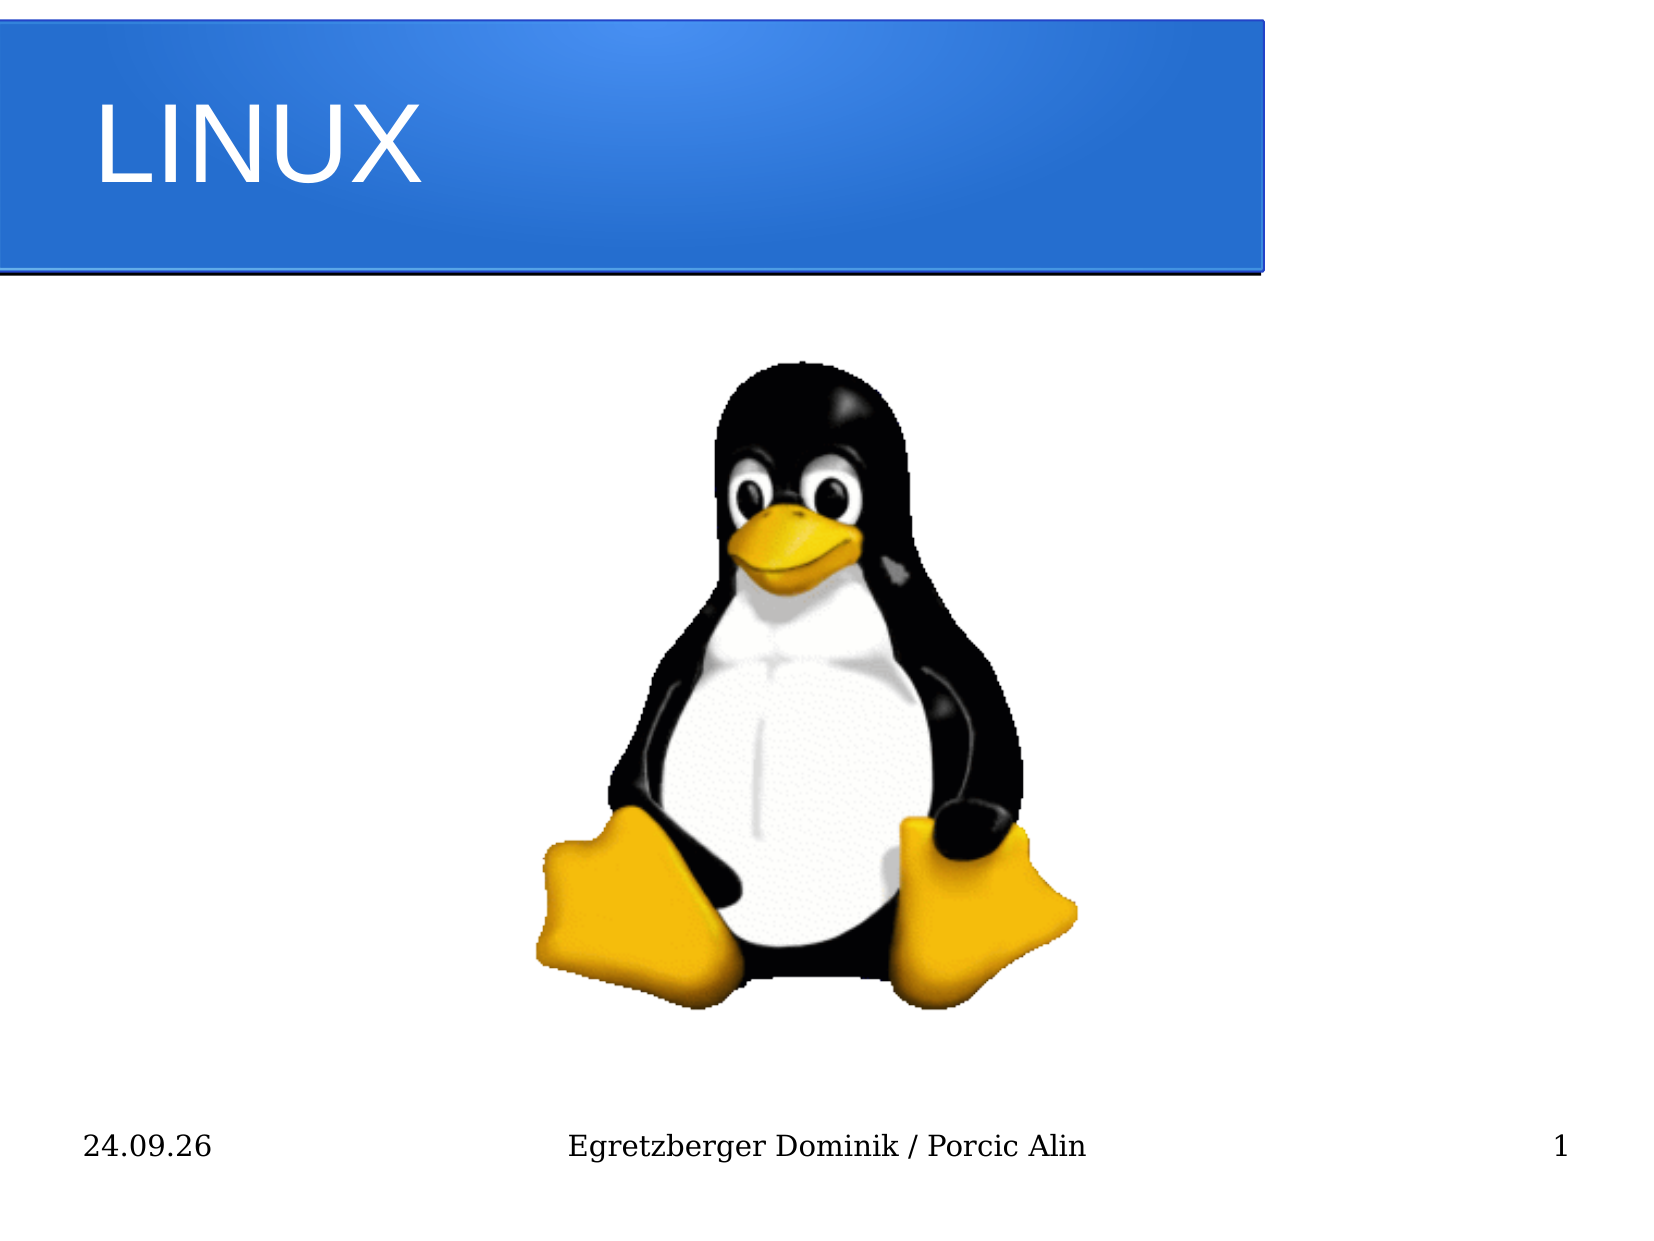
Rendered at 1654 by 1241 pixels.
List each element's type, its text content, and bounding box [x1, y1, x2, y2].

title LINUX [93, 75, 1246, 316]
picture [519, 344, 1096, 1028]
